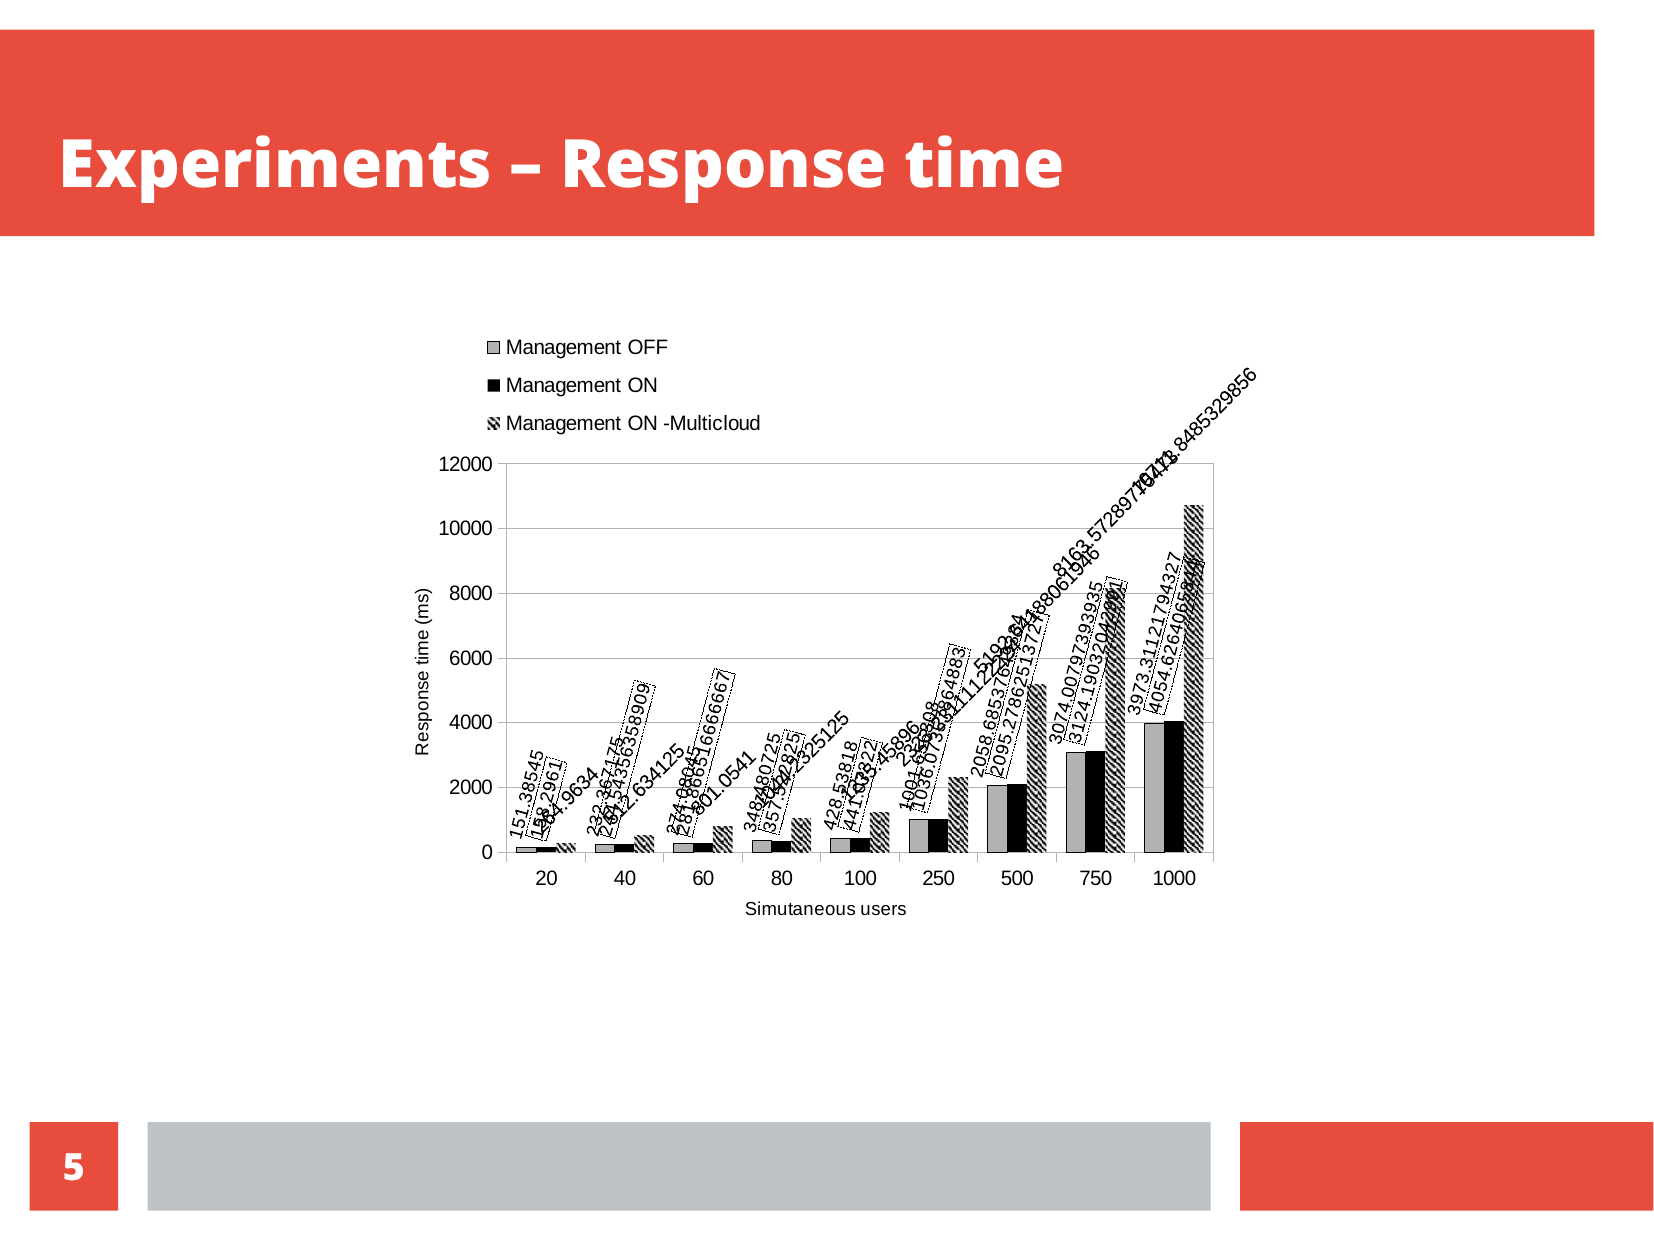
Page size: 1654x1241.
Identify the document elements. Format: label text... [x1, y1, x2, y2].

chart [405, 321, 1263, 926]
title Experiments – Response time [59, 59, 1595, 207]
